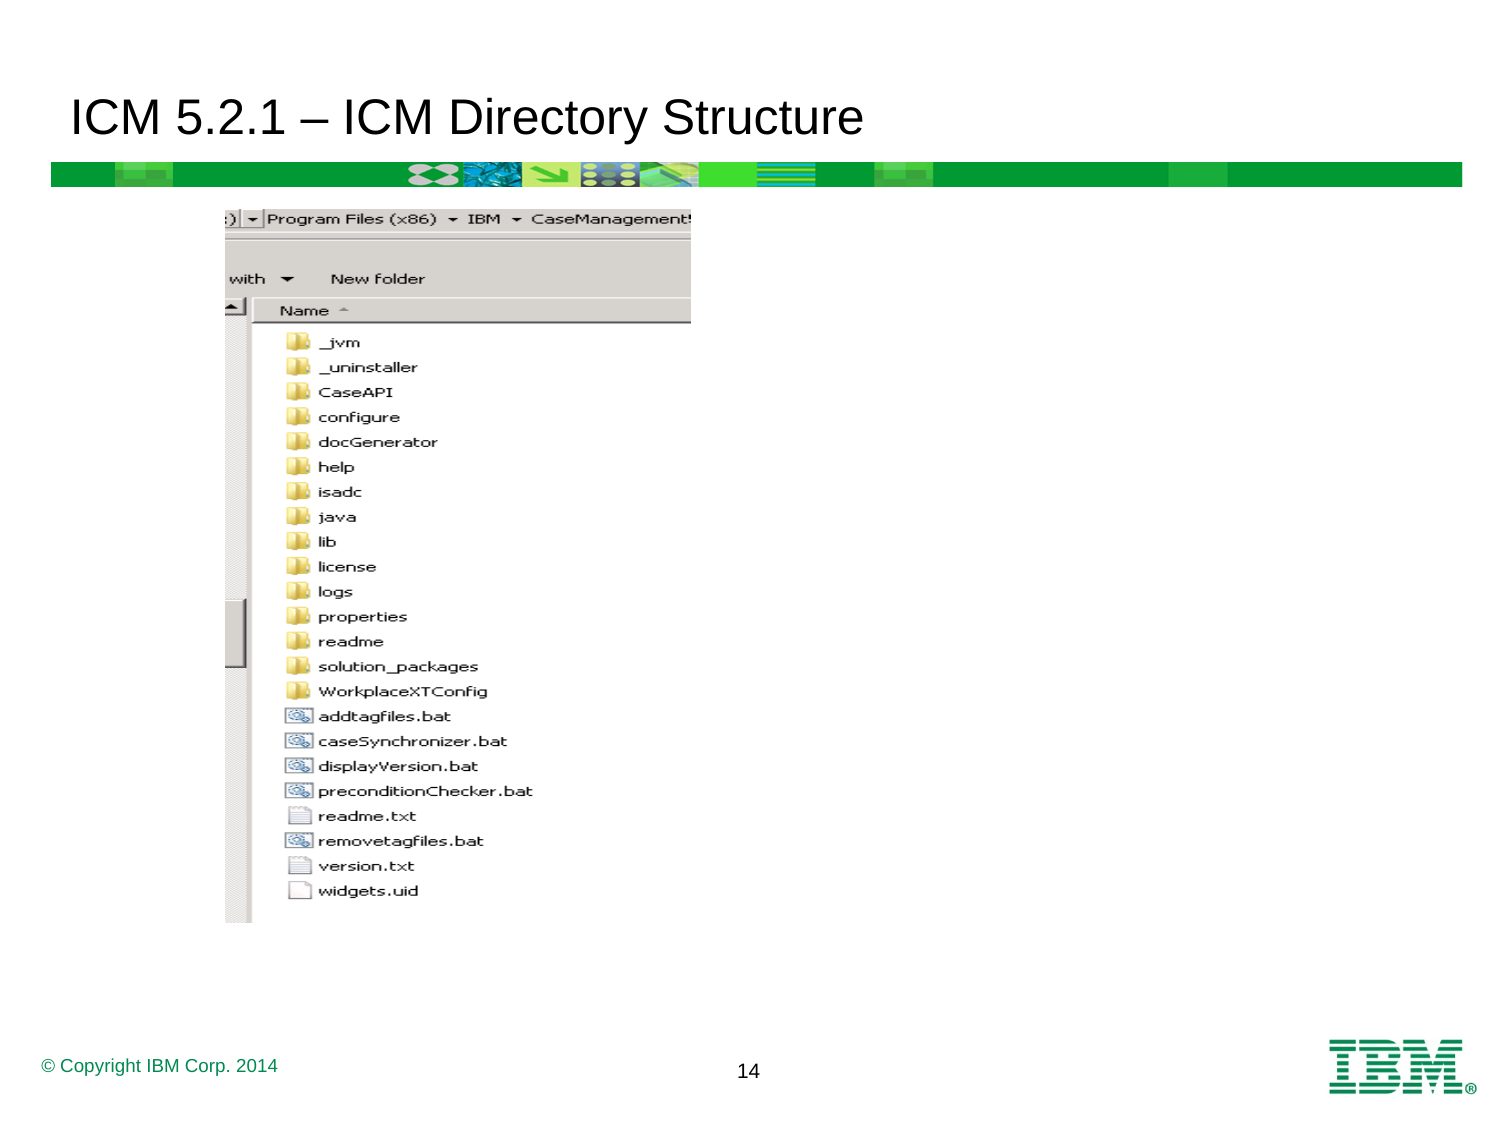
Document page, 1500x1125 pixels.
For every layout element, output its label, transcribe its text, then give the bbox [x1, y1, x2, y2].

picture [1327, 1037, 1479, 1096]
title ICM 5.2.1 – ICM Directory Structure [37, 45, 1388, 188]
picture [50, 161, 1463, 189]
picture [225, 209, 691, 923]
